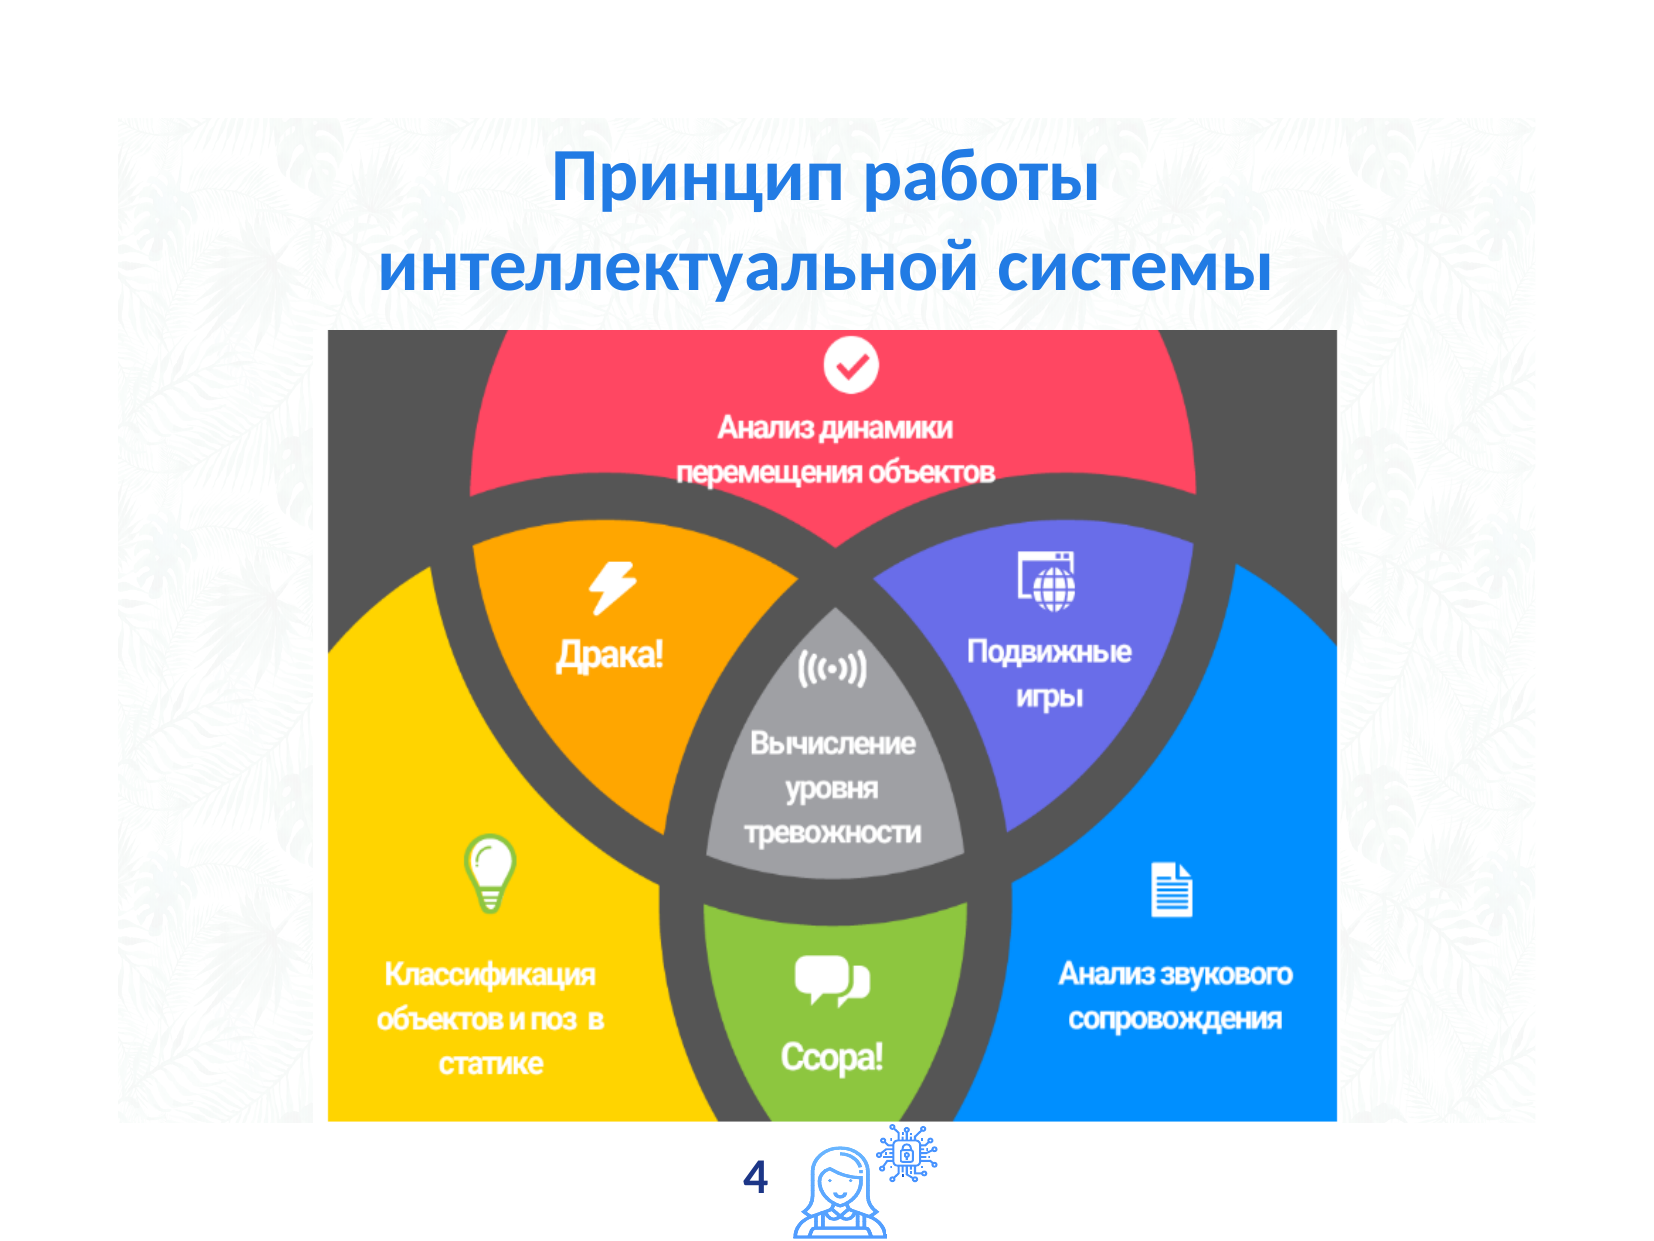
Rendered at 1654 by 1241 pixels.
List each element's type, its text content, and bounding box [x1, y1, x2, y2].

text_box 4 [696, 1122, 815, 1241]
picture [118, 330, 1536, 1241]
title Принцип работы интеллектуальной системы [118, 118, 1536, 331]
